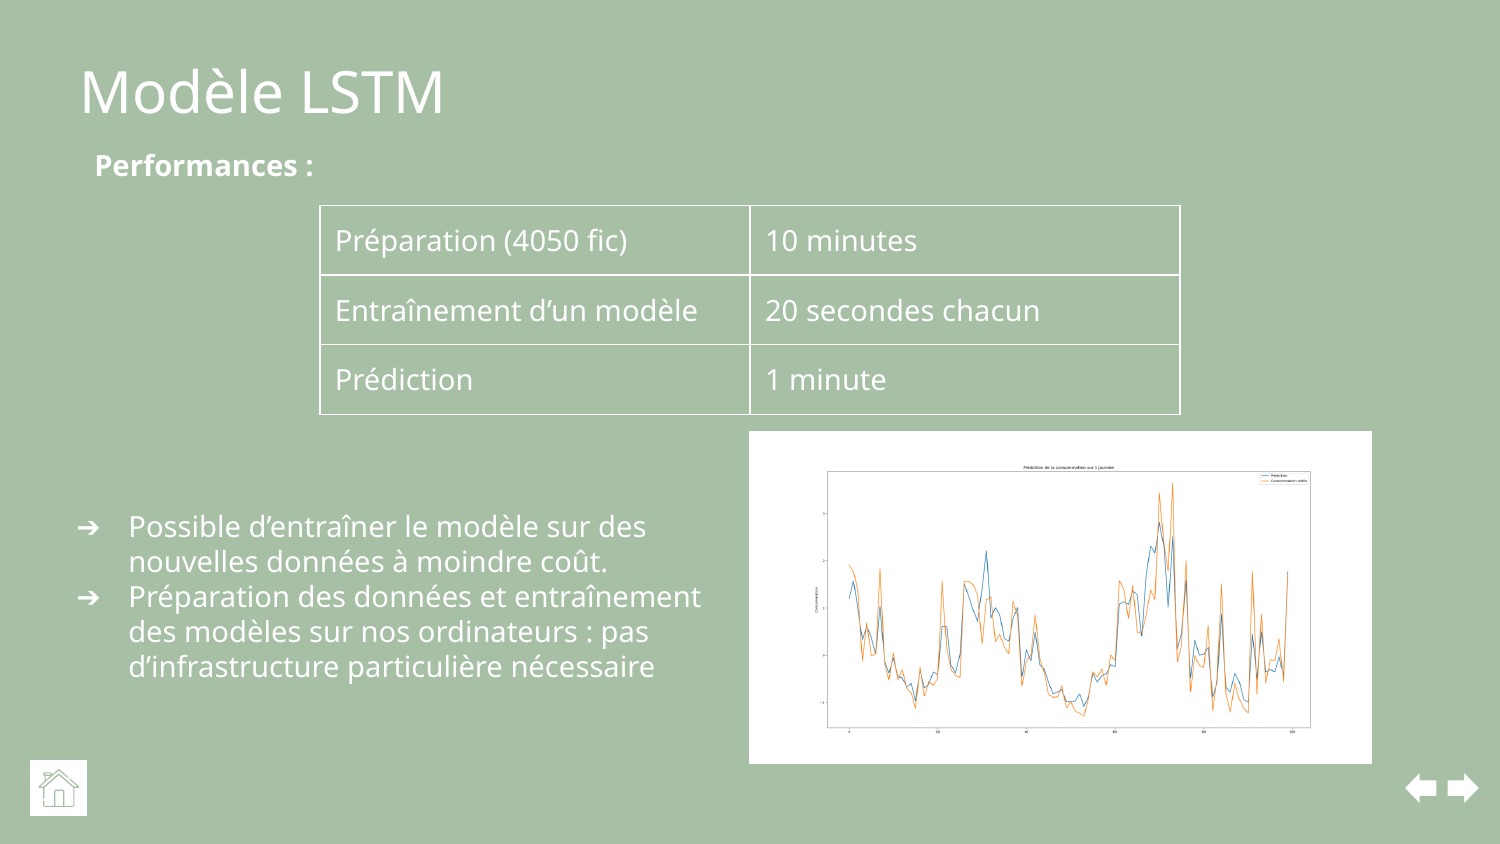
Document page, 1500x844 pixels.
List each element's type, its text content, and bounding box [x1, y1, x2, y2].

title Modèle LSTM [64, 39, 594, 130]
text_box [1446, 770, 1481, 806]
text_box [29, 758, 88, 818]
table_cell 20 secondes chacun [751, 276, 1179, 344]
table_header 10 minutes [751, 206, 1179, 274]
table_cell 1 minute [751, 345, 1179, 414]
table_cell Entraînement d’un modèle [321, 276, 749, 344]
text_box Possible d’entraîner le modèle sur des nouvelles données à moindre coût. Préparation des données et entraînement des modèles sur nos ordinateurs : pas d’infrastructure particulière nécessaire [38, 458, 749, 699]
table_header Préparation (4050 fic) [321, 206, 749, 274]
subtitle Performances : [79, 132, 726, 191]
text_box [1403, 771, 1438, 806]
picture [749, 431, 1372, 764]
table_cell Prédiction [321, 345, 749, 414]
